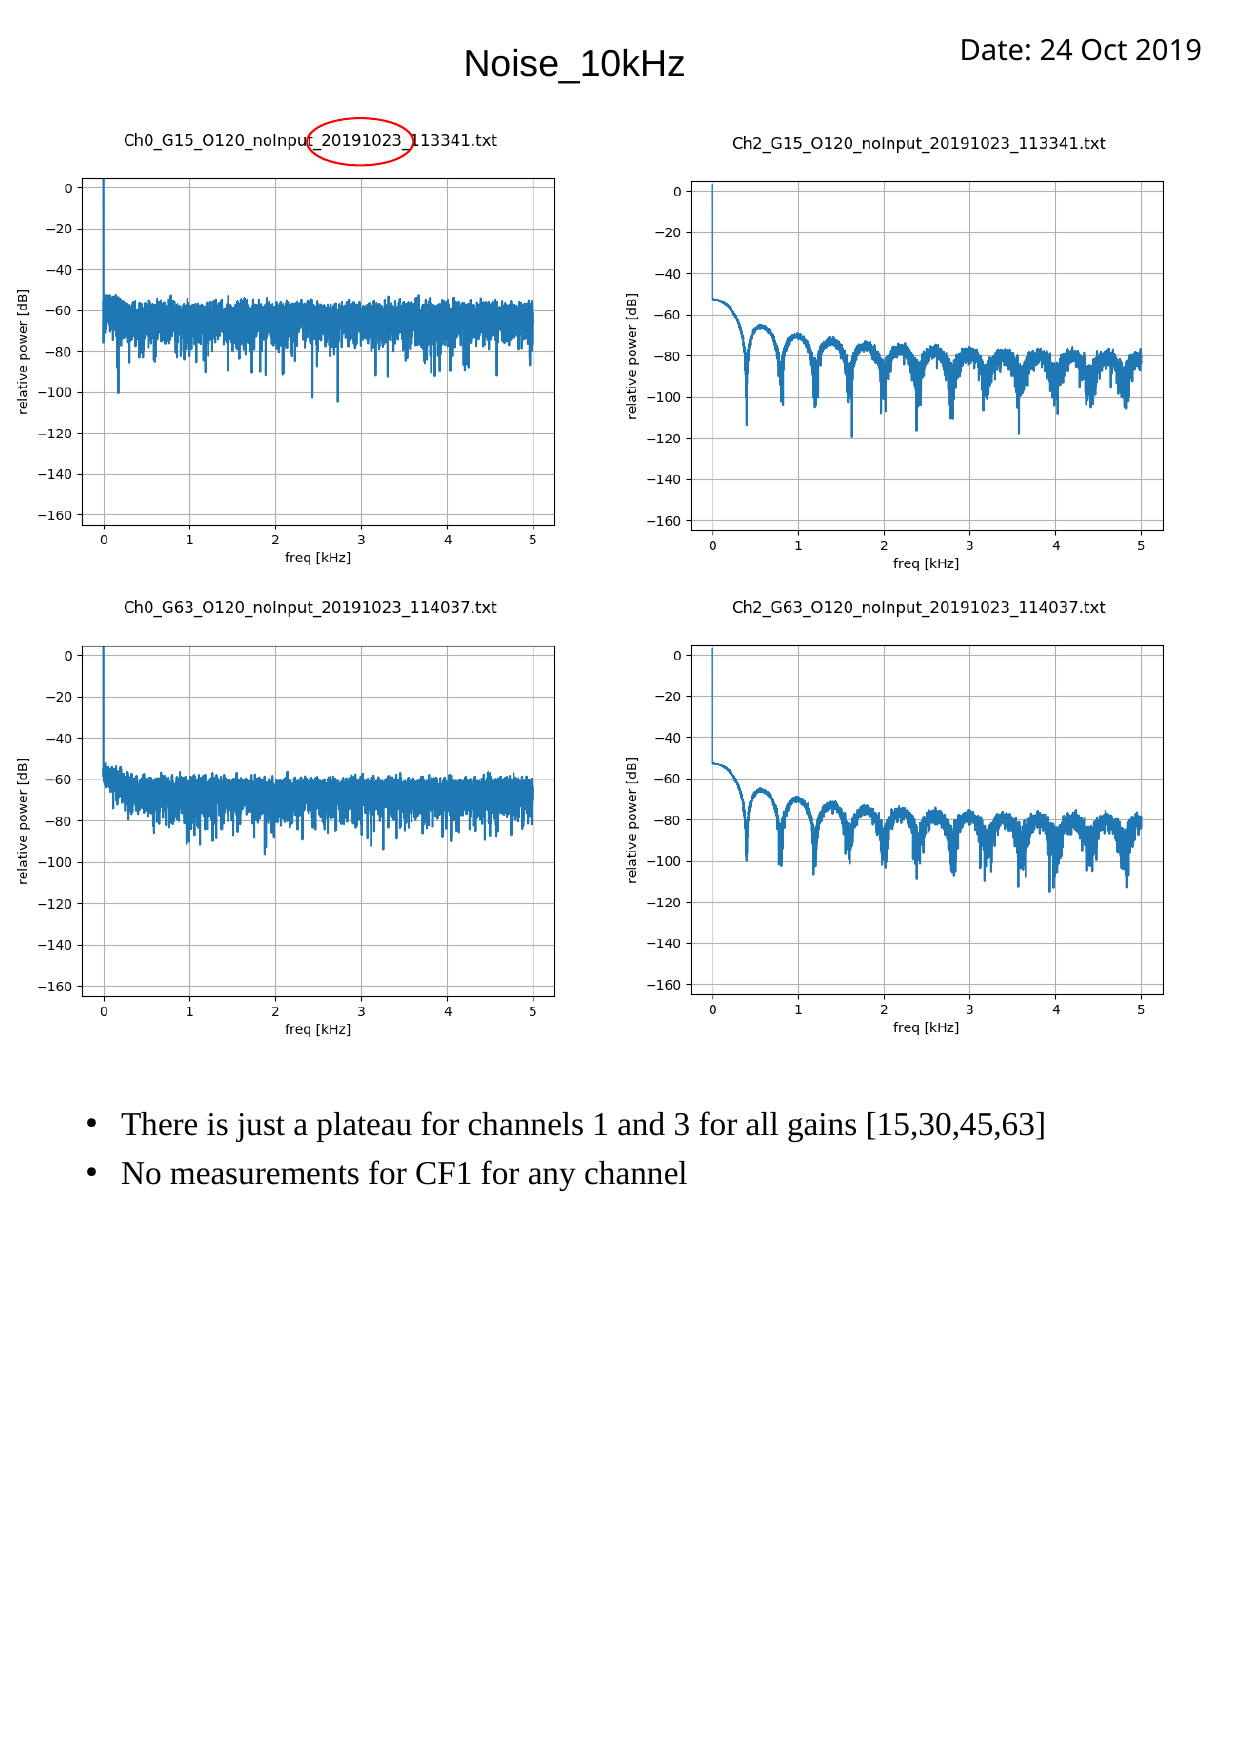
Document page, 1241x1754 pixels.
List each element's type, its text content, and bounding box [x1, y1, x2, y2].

text_box Date: 24 Oct 2019 [944, 22, 1223, 71]
text_box There is just a plateau for channels 1 and 3 for all gains [15,30,45,63] No measurements for CF1 for any channel [70, 1098, 1063, 1200]
picture [5, 123, 1223, 580]
text_box Noise_10kHz [448, 35, 701, 93]
picture [5, 590, 1223, 1046]
picture [309, 123, 412, 164]
